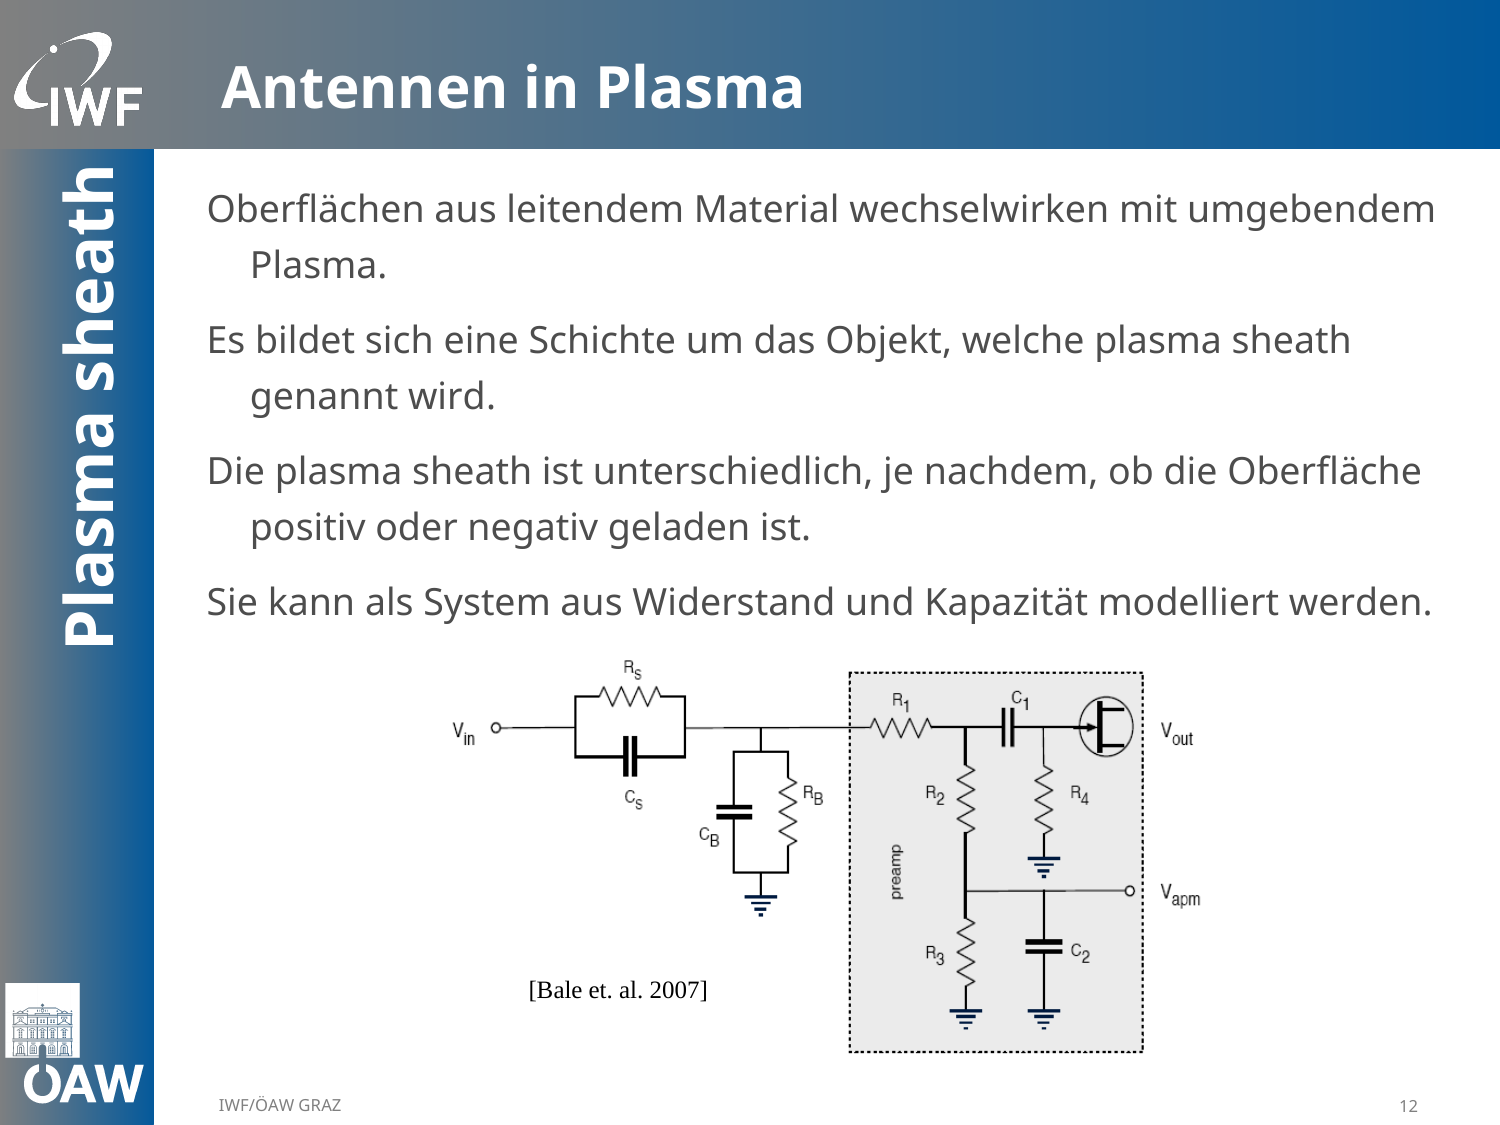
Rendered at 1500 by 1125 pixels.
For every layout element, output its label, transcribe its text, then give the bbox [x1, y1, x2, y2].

list Oberflächen aus leitendem Material wechselwirken mit umgebendem Plasma. Es bildet sich eine Schichte um das Objekt, welche plasma sheath genannt wird. Die plasma sheath ist unterschiedlich, je nachdem, ob die Oberfläche positiv oder negativ geladen ist. Sie kann als System aus Widerstand und Kapazität modelliert werden. [206, 177, 1447, 1075]
text_box [Bale et. al. 2007] [513, 968, 751, 1012]
picture [429, 639, 1223, 1069]
picture [5, 983, 154, 1105]
picture [8, 32, 154, 132]
title Antennen in Plasma [206, 36, 1459, 144]
text_box Plasma sheath [29, 148, 154, 959]
